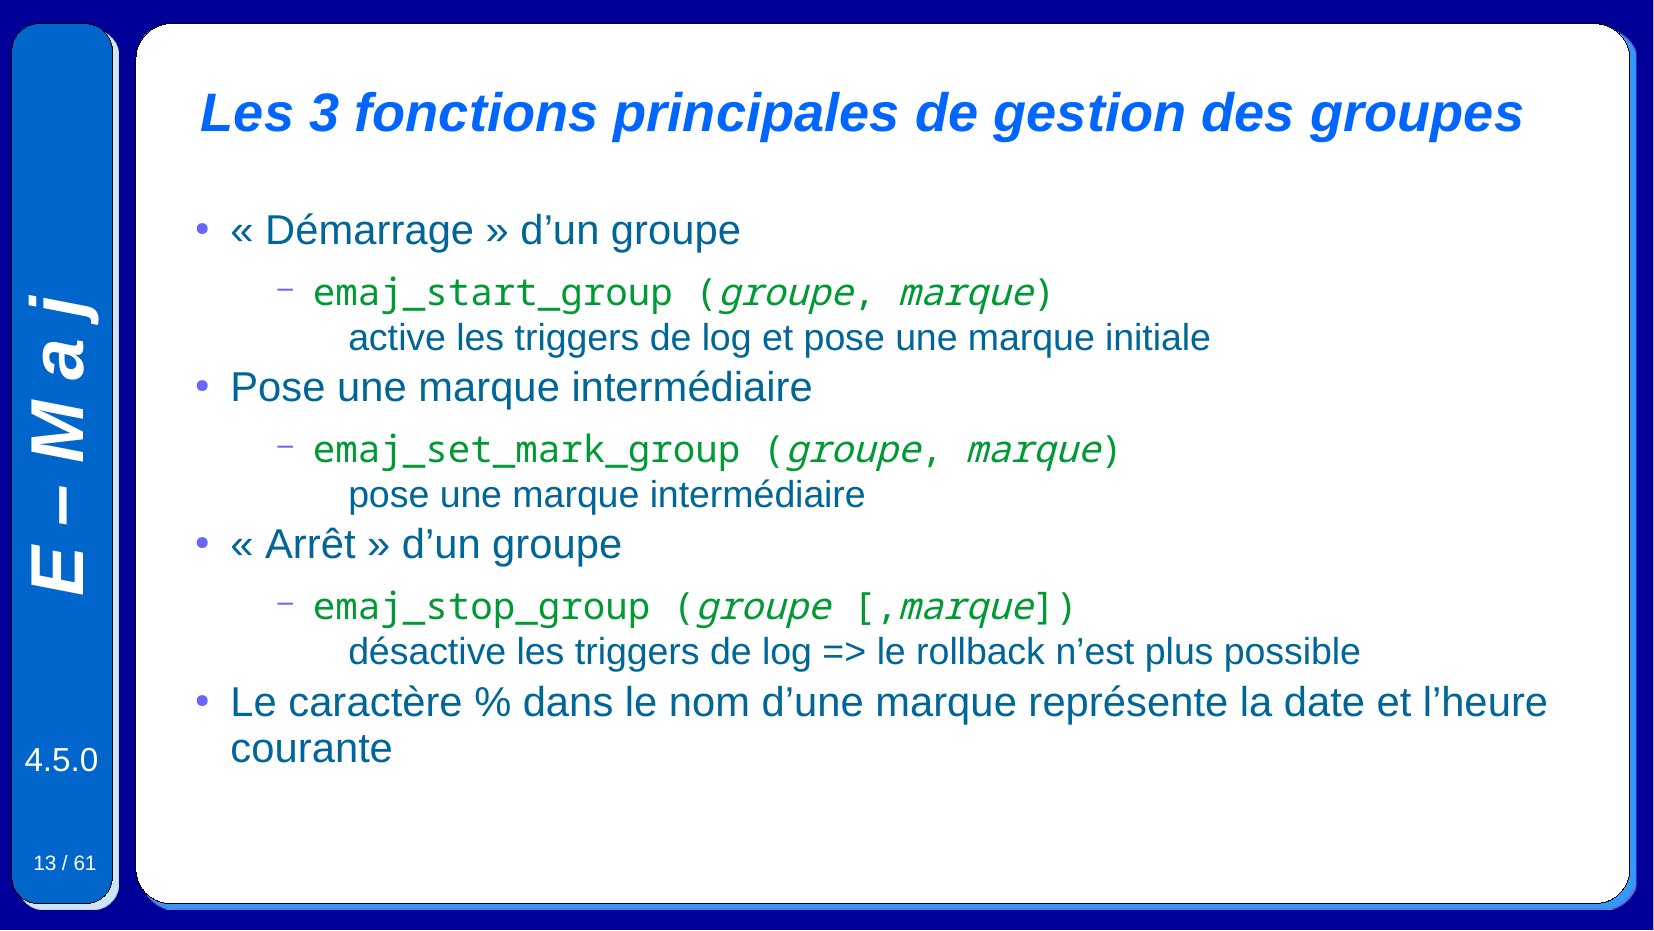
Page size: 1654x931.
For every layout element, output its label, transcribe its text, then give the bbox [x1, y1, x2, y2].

title Les 3 fonctions principales de gestion des groupes [200, 34, 1575, 191]
list « Démarrage » d’un groupe emaj_start_group (groupe, marque) active les triggers de log et pose une marque initiale Pose une marque intermédiaire emaj_set_mark_group (groupe, marque) pose une marque intermédiaire « Arrêt » d’un groupe emaj_stop_group (groupe [,marque]) désactive les triggers de log => le rollback n’est plus possible Le caractère % dans le nom d’une marque représente la date et l’heure courante [177, 206, 1587, 854]
